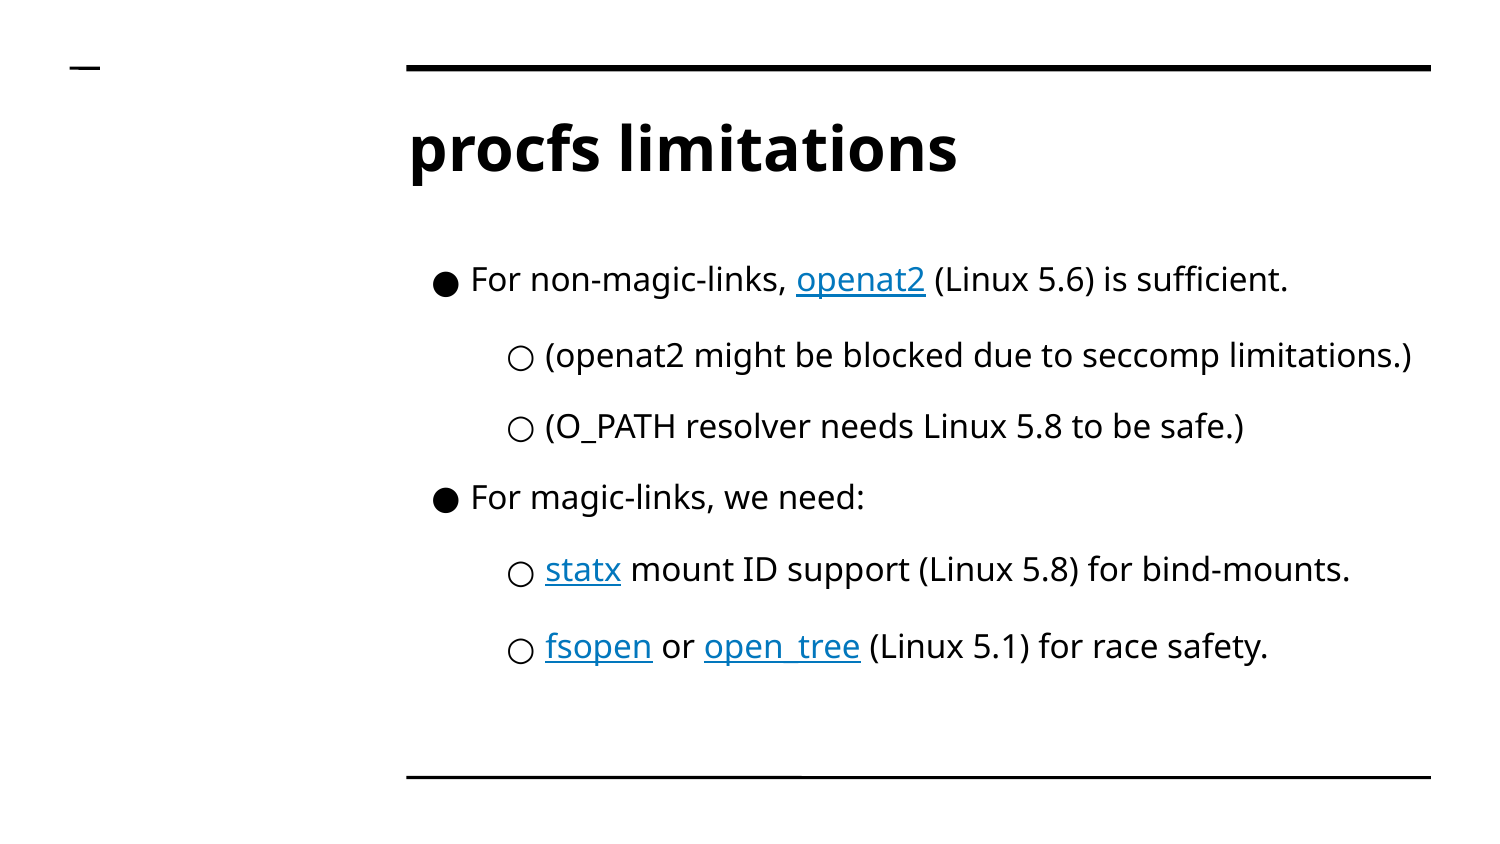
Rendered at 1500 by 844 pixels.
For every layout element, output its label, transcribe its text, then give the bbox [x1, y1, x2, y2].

title procfs limitations [393, 94, 1431, 199]
list For non-magic-links, openat2 (Linux 5.6) is sufficient. (openat2 might be blocked due to seccomp limitations.) (O_PATH resolver needs Linux 5.8 to be safe.) For magic-links, we need: statx mount ID support (Linux 5.8) for bind-mounts. fsopen or open_tree (Linux 5.1) for race safety. [395, 236, 1433, 730]
